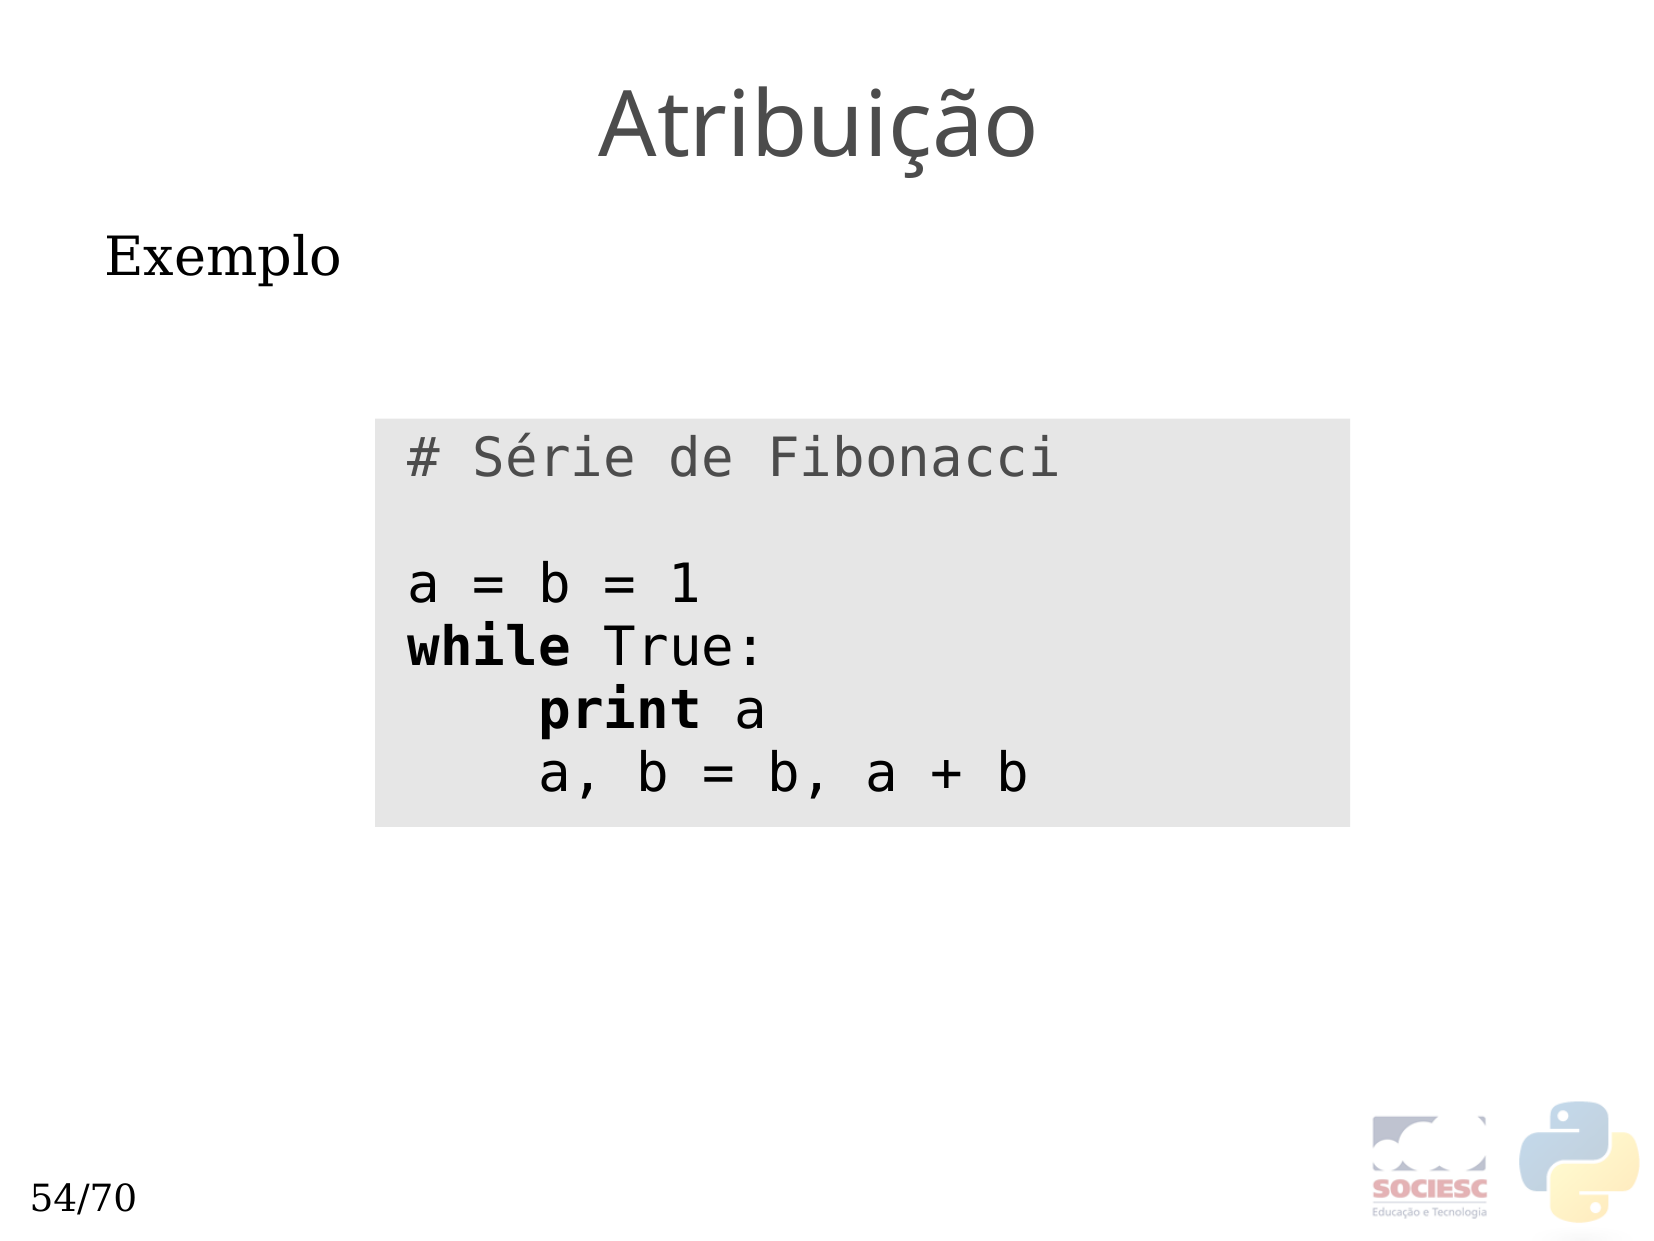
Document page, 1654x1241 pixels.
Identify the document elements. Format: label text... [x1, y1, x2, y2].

text_box # Série de Fibonacci a = b = 1 while True: print a a, b = b, a + b [375, 418, 1351, 827]
picture [1340, 1084, 1654, 1241]
list Exemplo [86, 225, 1613, 1088]
title Atribuição [75, 17, 1564, 226]
